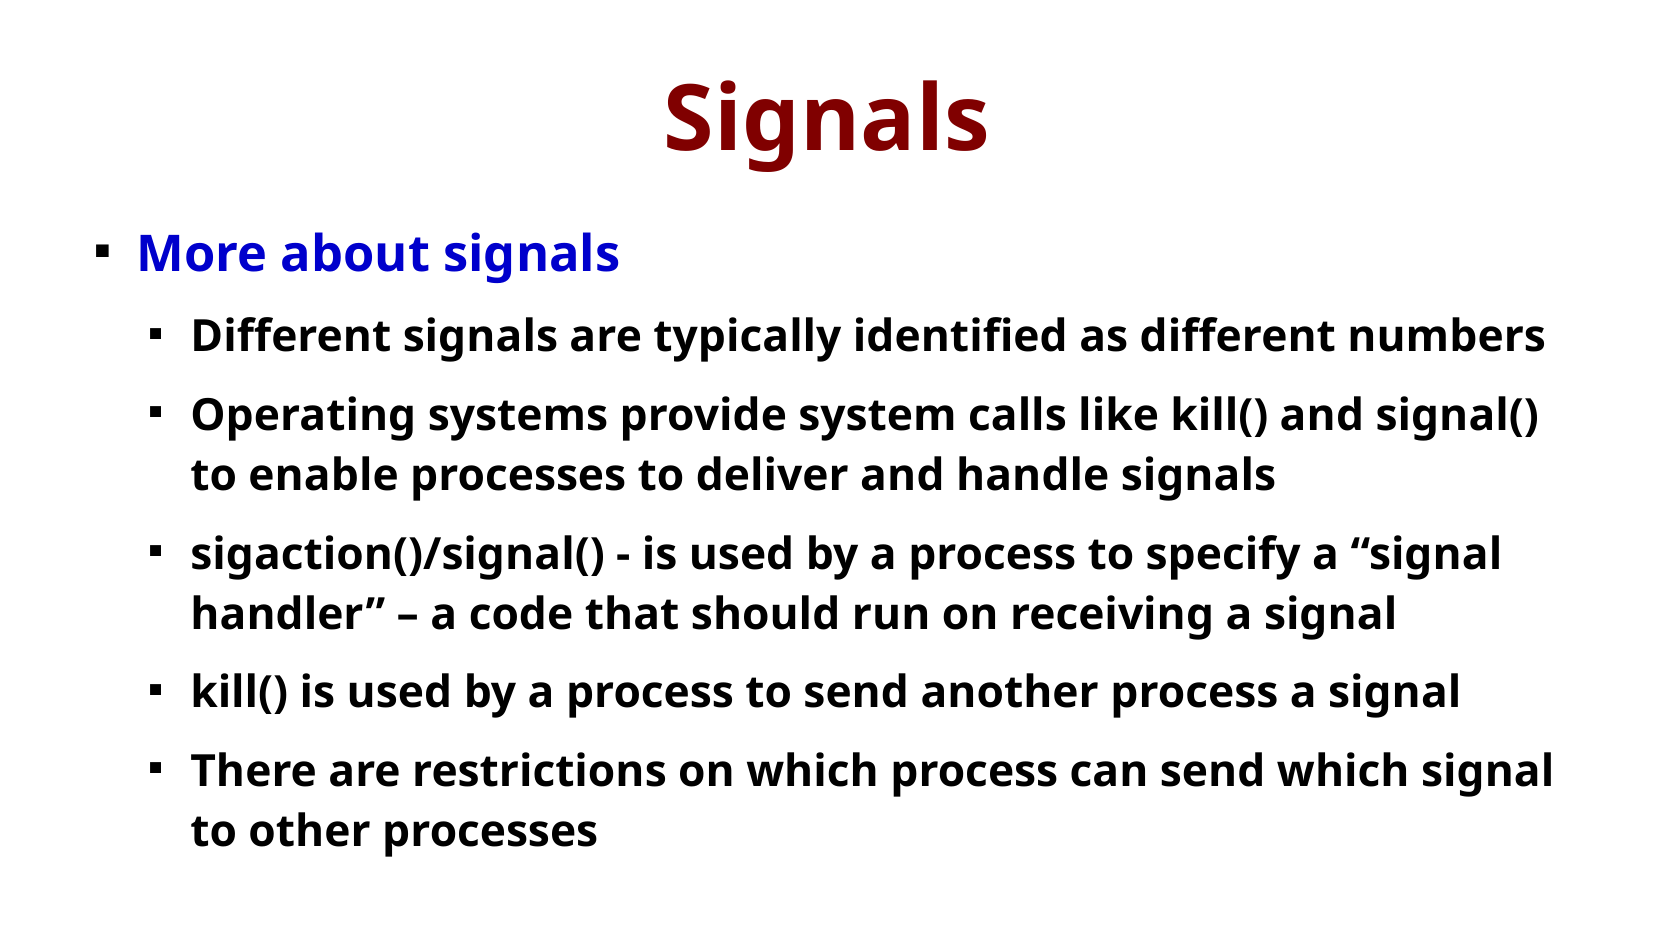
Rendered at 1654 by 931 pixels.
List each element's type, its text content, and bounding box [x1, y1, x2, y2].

title Signals [82, 37, 1571, 193]
list More about signals Different signals are typically identified as different numbers Operating systems provide system calls like kill() and signal() to enable processes to deliver and handle signals sigaction()/signal() - is used by a process to specify a “signal handler” – a code that should run on receiving a signal kill() is used by a process to send another process a signal There are restrictions on which process can send which signal to other processes [82, 217, 1583, 875]
